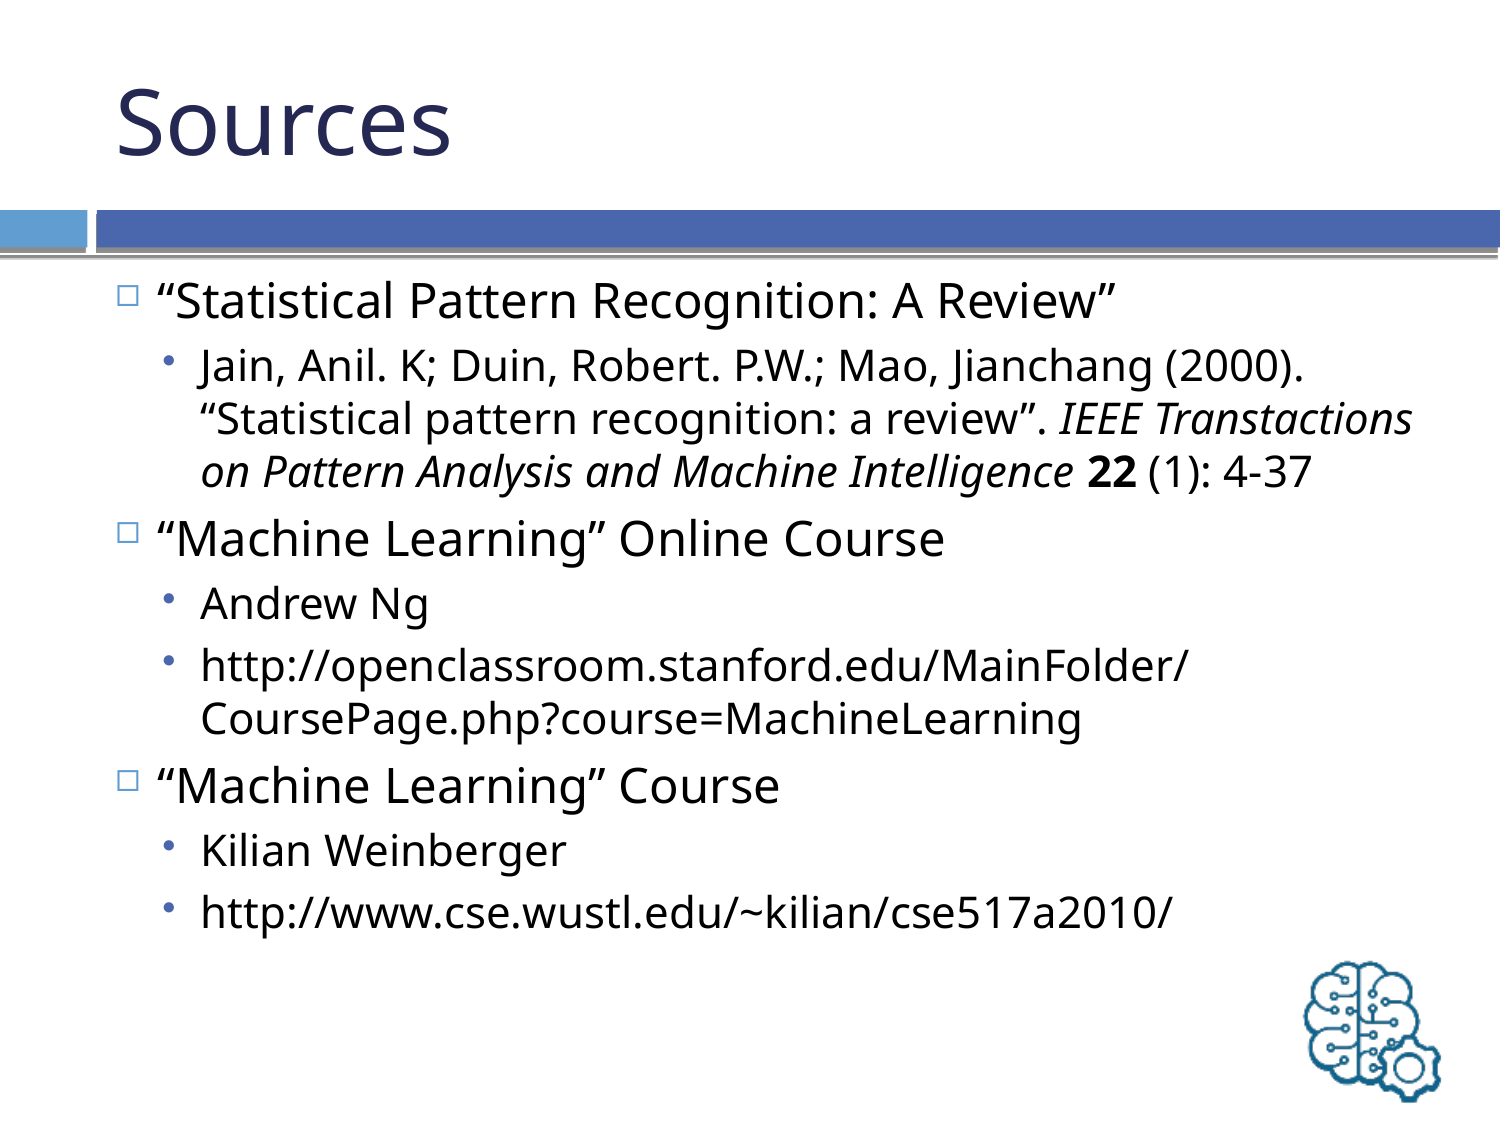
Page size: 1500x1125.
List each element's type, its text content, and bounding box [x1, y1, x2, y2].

list “Statistical Pattern Recognition: A Review” Jain, Anil. K; Duin, Robert. P.W.; Mao, Jianchang (2000). “Statistical pattern recognition: a review”. IEEE Transtactions on Pattern Analysis and Machine Intelligence 22 (1): 4-37 “Machine Learning” Online Course Andrew Ng http://openclassroom.stanford.edu/MainFolder/CoursePage.php?course=MachineLearning “Machine Learning” Course Kilian Weinberger http://www.cse.wustl.edu/~kilian/cse517a2010/ [100, 262, 1438, 1000]
picture [1297, 955, 1449, 1106]
title Sources [100, 37, 1438, 200]
